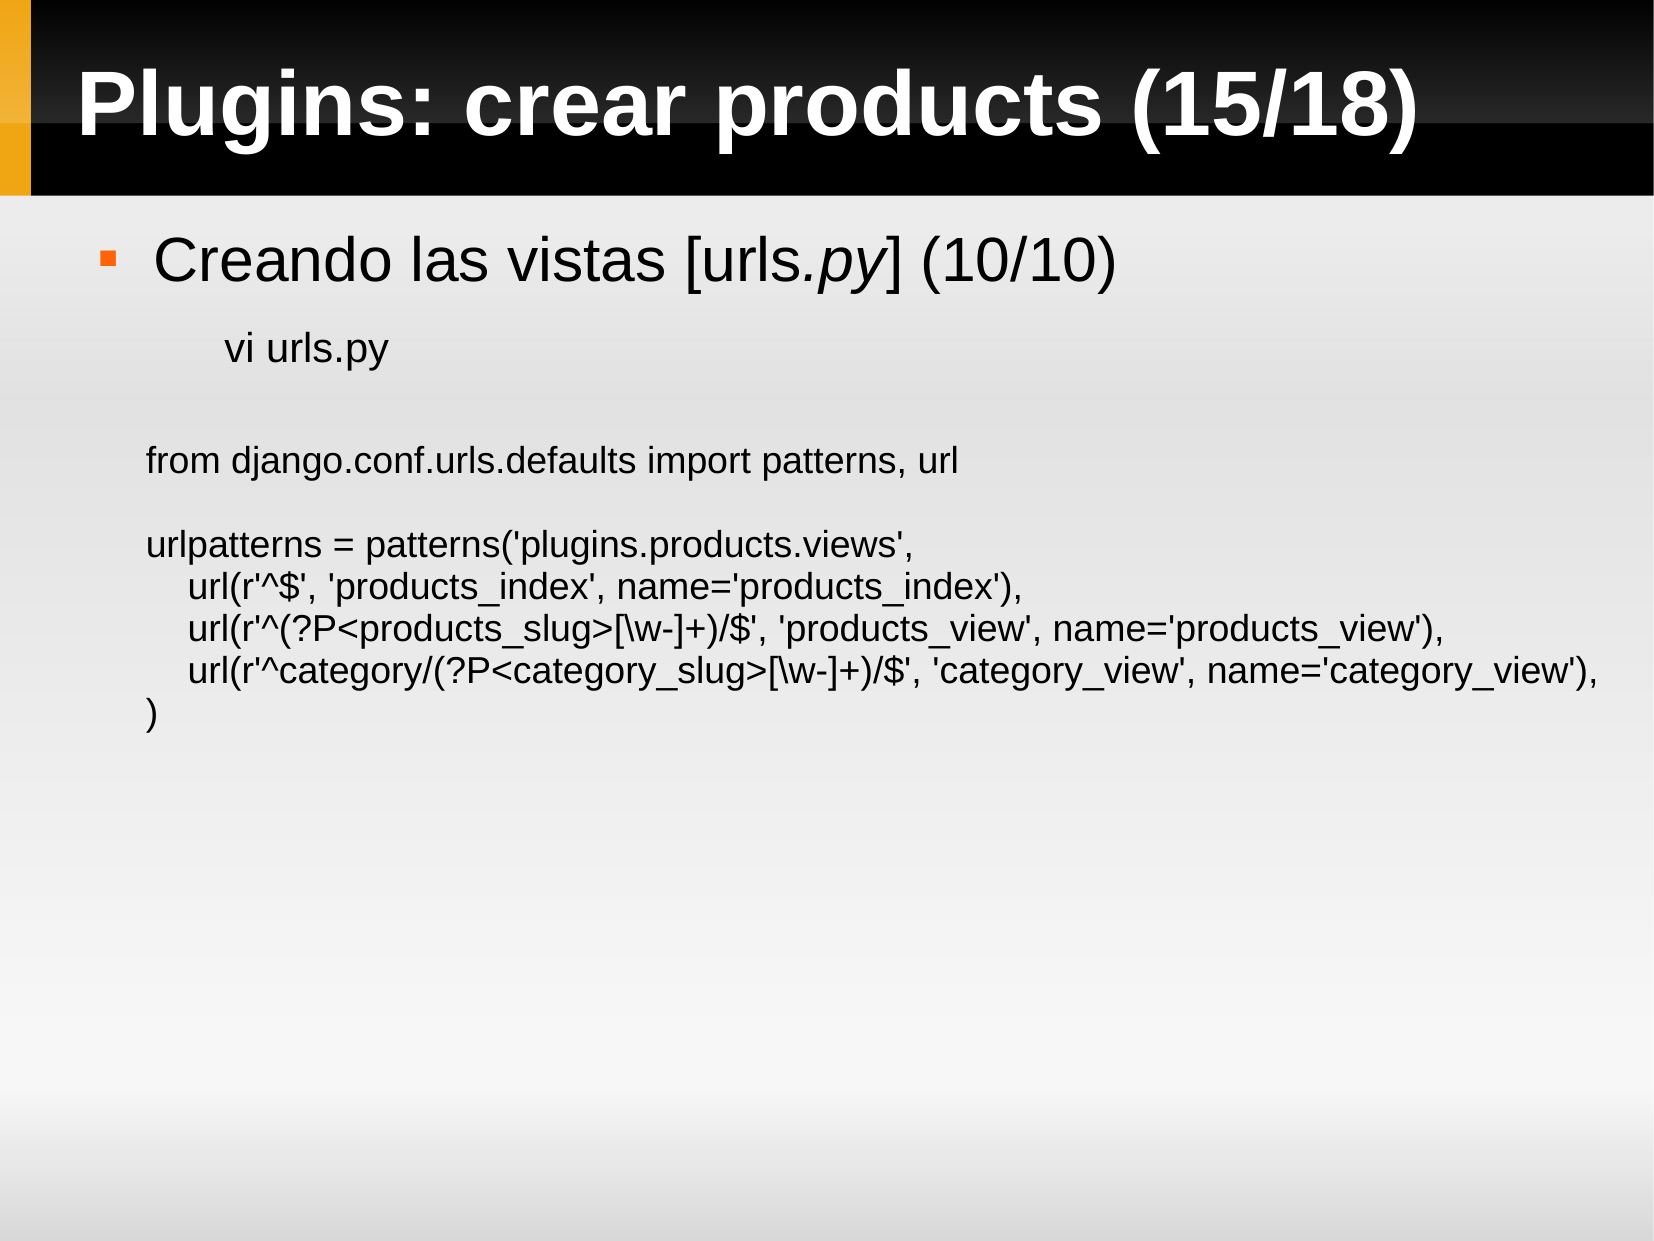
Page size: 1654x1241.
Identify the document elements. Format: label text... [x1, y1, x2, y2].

list Creando las vistas [urls.py] (10/10) vi urls.py [82, 225, 1571, 1044]
text_box from django.conf.urls.defaults import patterns, url urlpatterns = patterns('plugins.products.views', url(r'^$', 'products_index', name='products_index'), url(r'^(?P<products_slug>[\w-]+)/$', 'products_view', name='products_view'), url(r'^category/(?P<category_slug>[\w-]+)/$', 'category_view', name='category_view'), ) [130, 389, 1654, 1241]
title Plugins: crear products (15/18) [76, 0, 1565, 208]
picture [0, 0, 1654, 1241]
